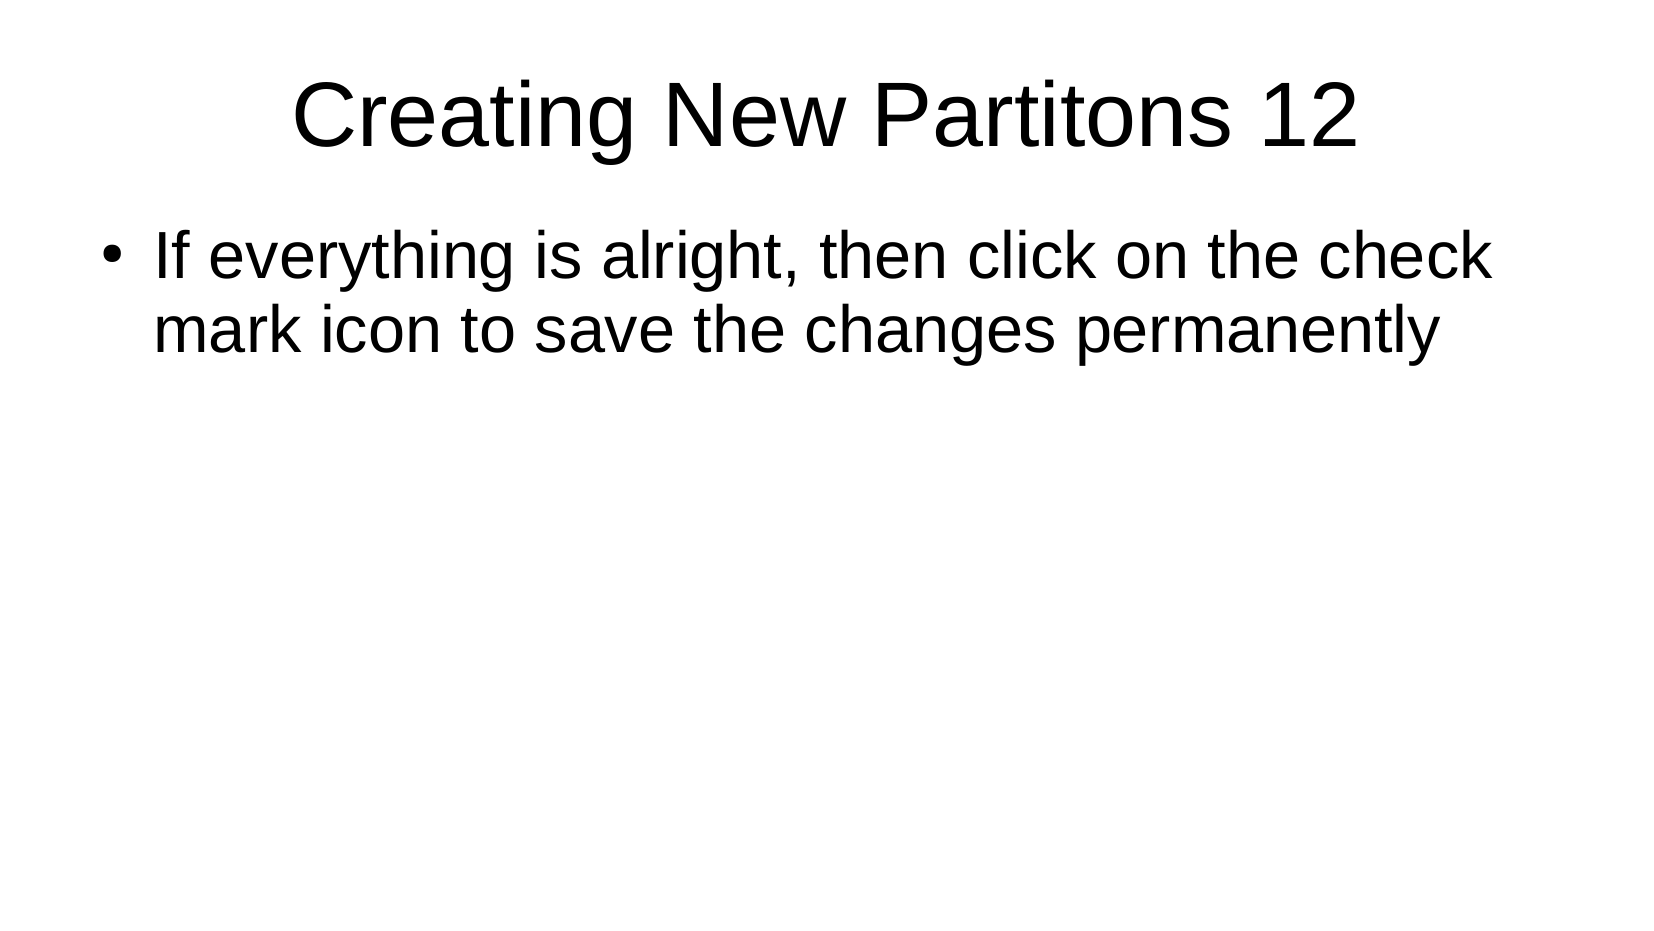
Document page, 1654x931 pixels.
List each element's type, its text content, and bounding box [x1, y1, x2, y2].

title Creating New Partitons 12 [82, 37, 1571, 193]
list If everything is alright, then click on the check mark icon to save the changes permanently [82, 217, 1571, 758]
